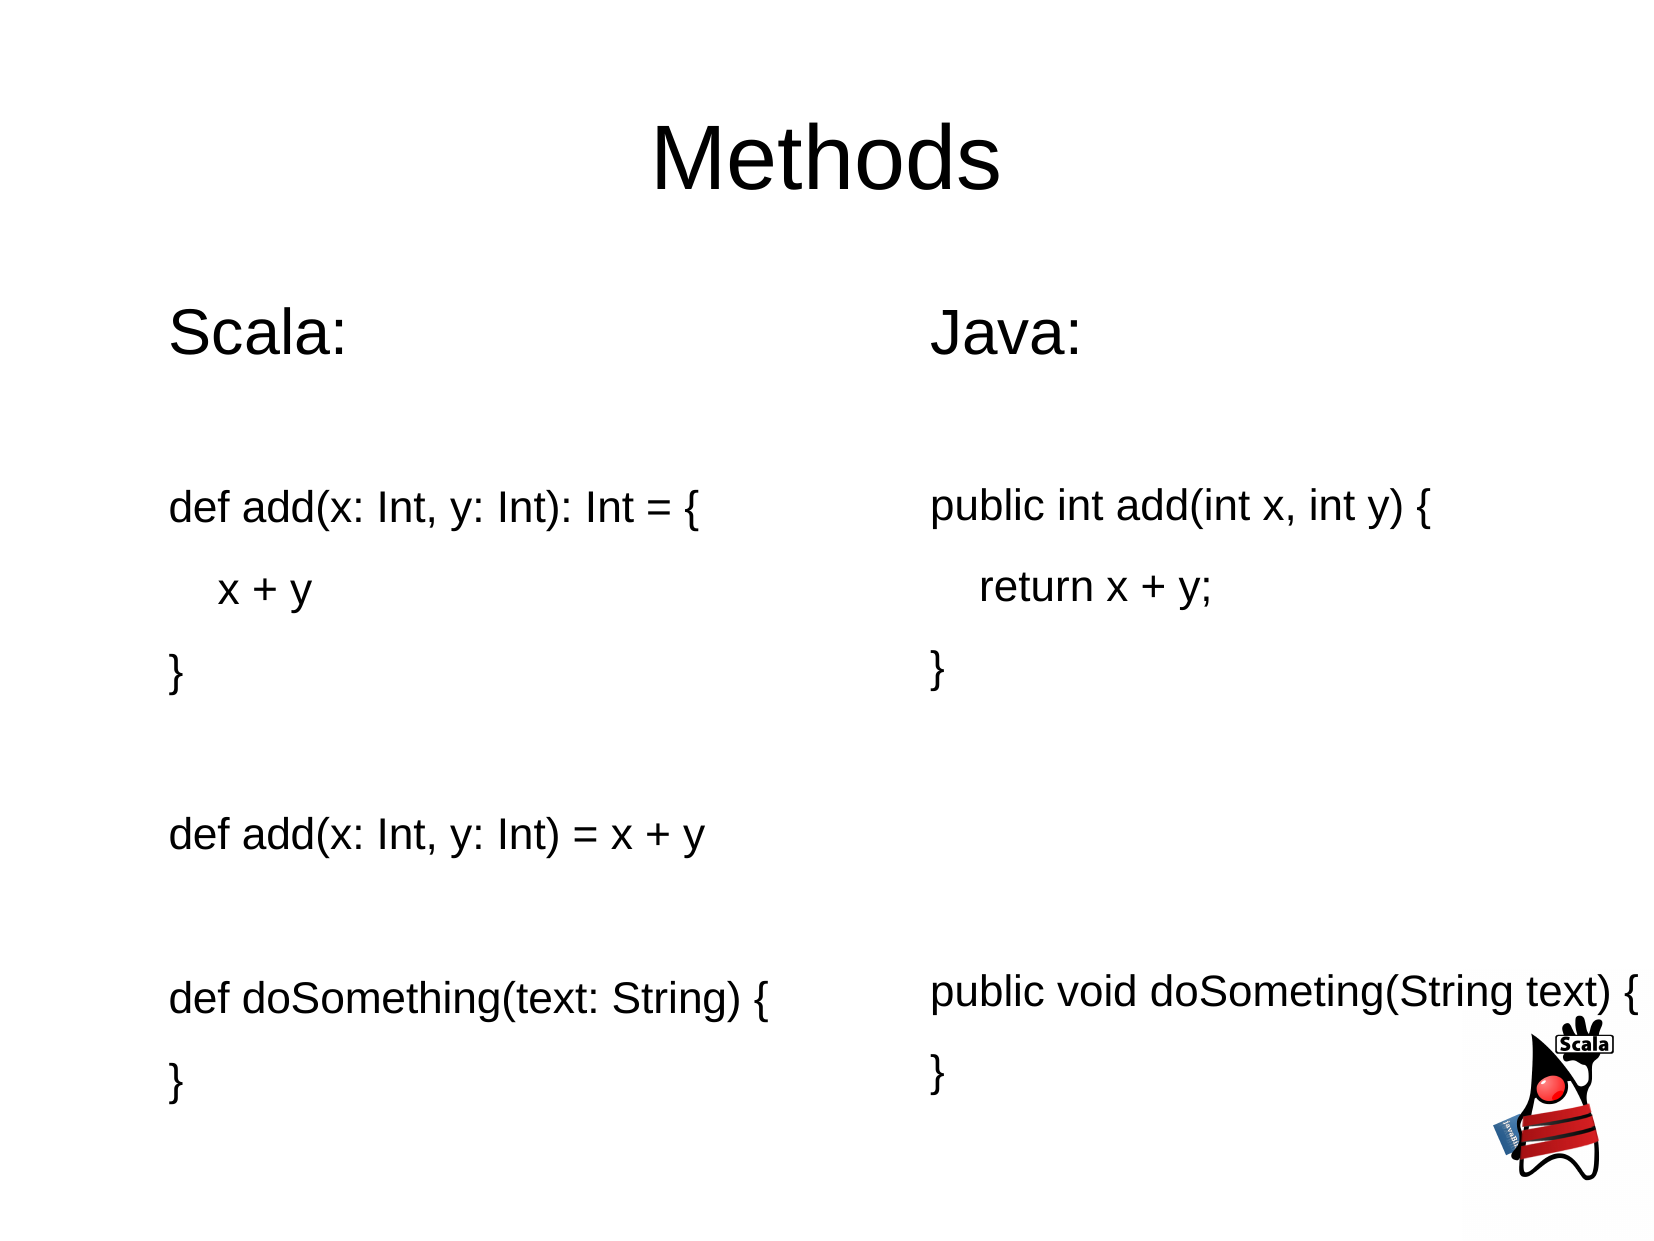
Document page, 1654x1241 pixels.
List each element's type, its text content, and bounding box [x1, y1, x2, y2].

list Java: public int add(int x, int y) { return x + y; } public void doSometing(String text) { } [845, 290, 1654, 1109]
title Methods [82, 56, 1571, 250]
list Scala: def add(x: Int, y: Int): Int = { x + y } def add(x: Int, y: Int) = x + y def doSomething(text: String) { } [82, 290, 809, 1109]
